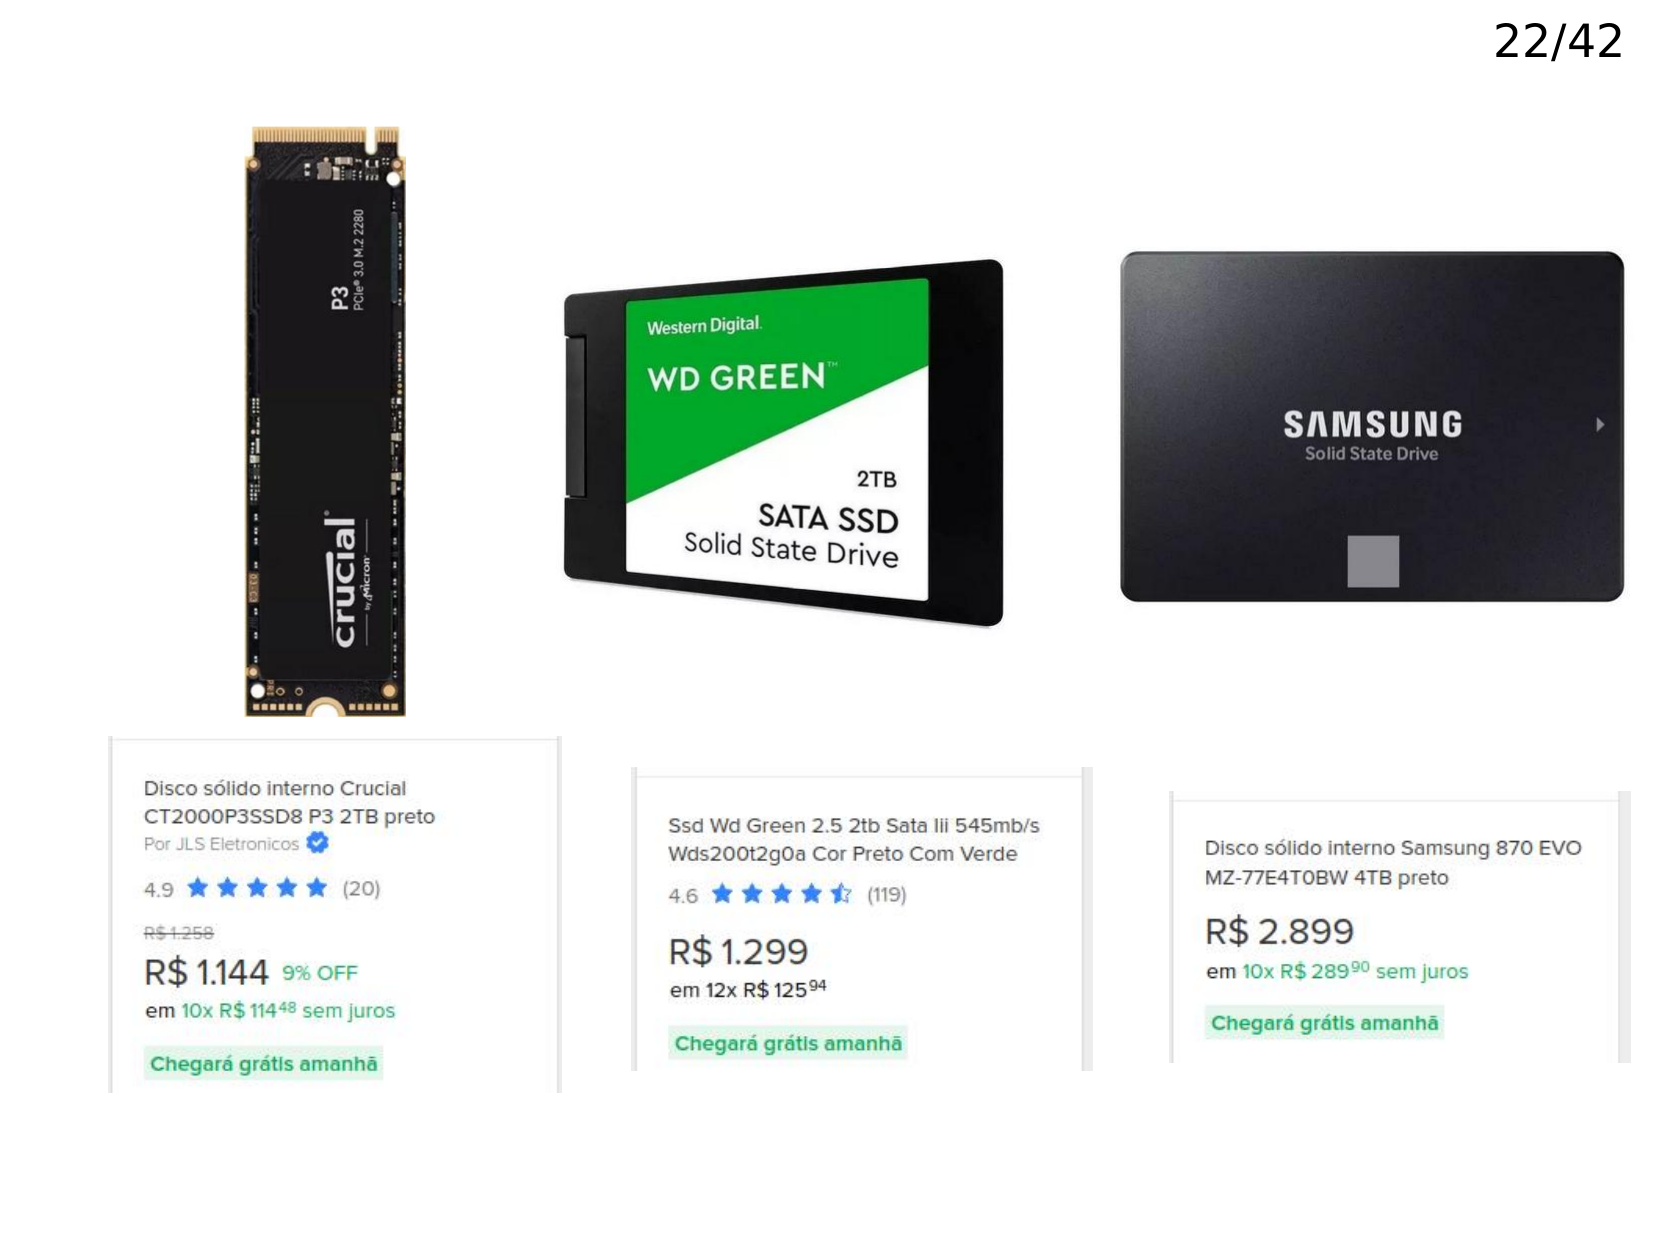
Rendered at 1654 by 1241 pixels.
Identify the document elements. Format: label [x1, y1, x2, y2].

picture [540, 236, 1030, 650]
picture [244, 126, 406, 717]
picture [631, 767, 1093, 1071]
picture [1169, 791, 1631, 1063]
picture [108, 736, 562, 1093]
picture [1092, 230, 1654, 621]
